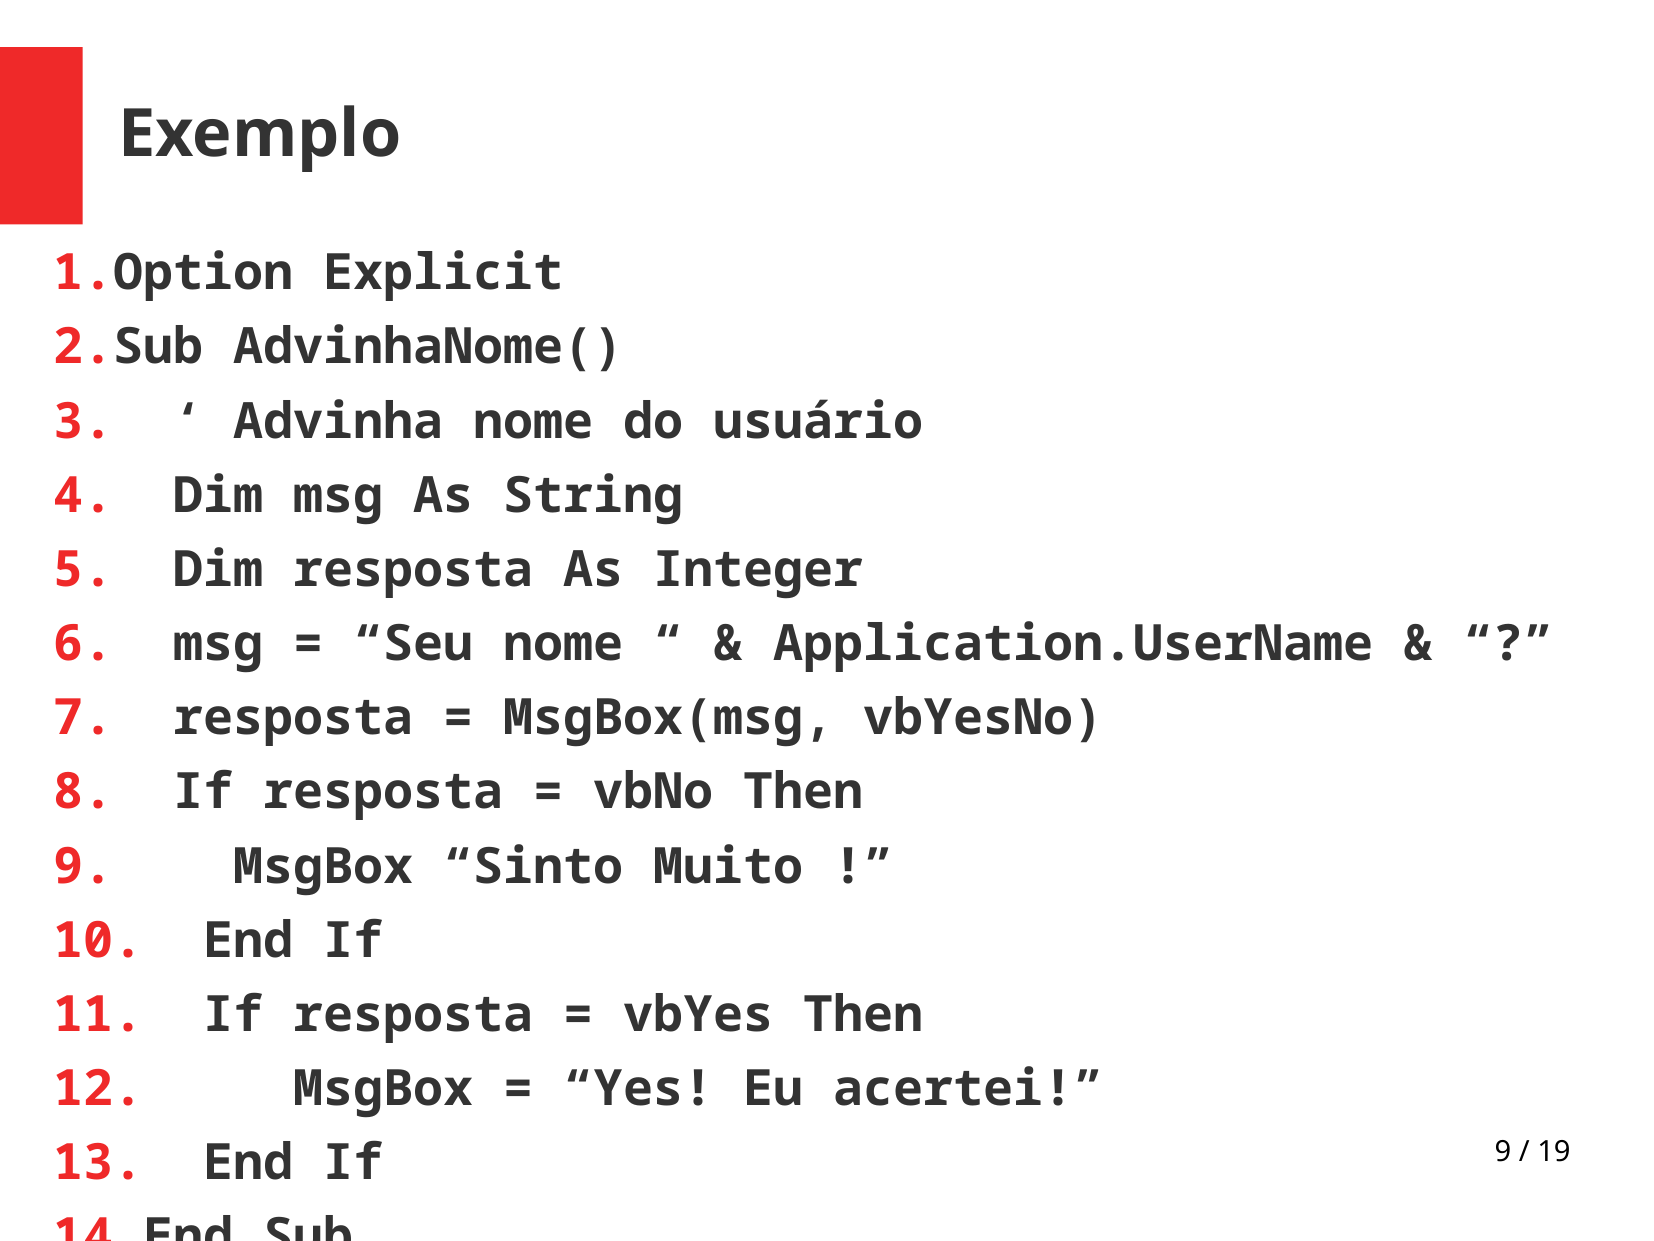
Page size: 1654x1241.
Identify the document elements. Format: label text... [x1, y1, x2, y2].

title Exemplo [118, 49, 1571, 213]
list Option Explicit Sub AdvinhaNome() ‘ Advinha nome do usuário Dim msg As String Dim resposta As Integer msg = “Seu nome “ & Application.UserName & “?” resposta = MsgBox(msg, vbYesNo) If resposta = vbNo Then MsgBox “Sinto Muito !” End If If resposta = vbYes Then MsgBox = “Yes! Eu acertei!” End If End Sub [35, 236, 1607, 1111]
